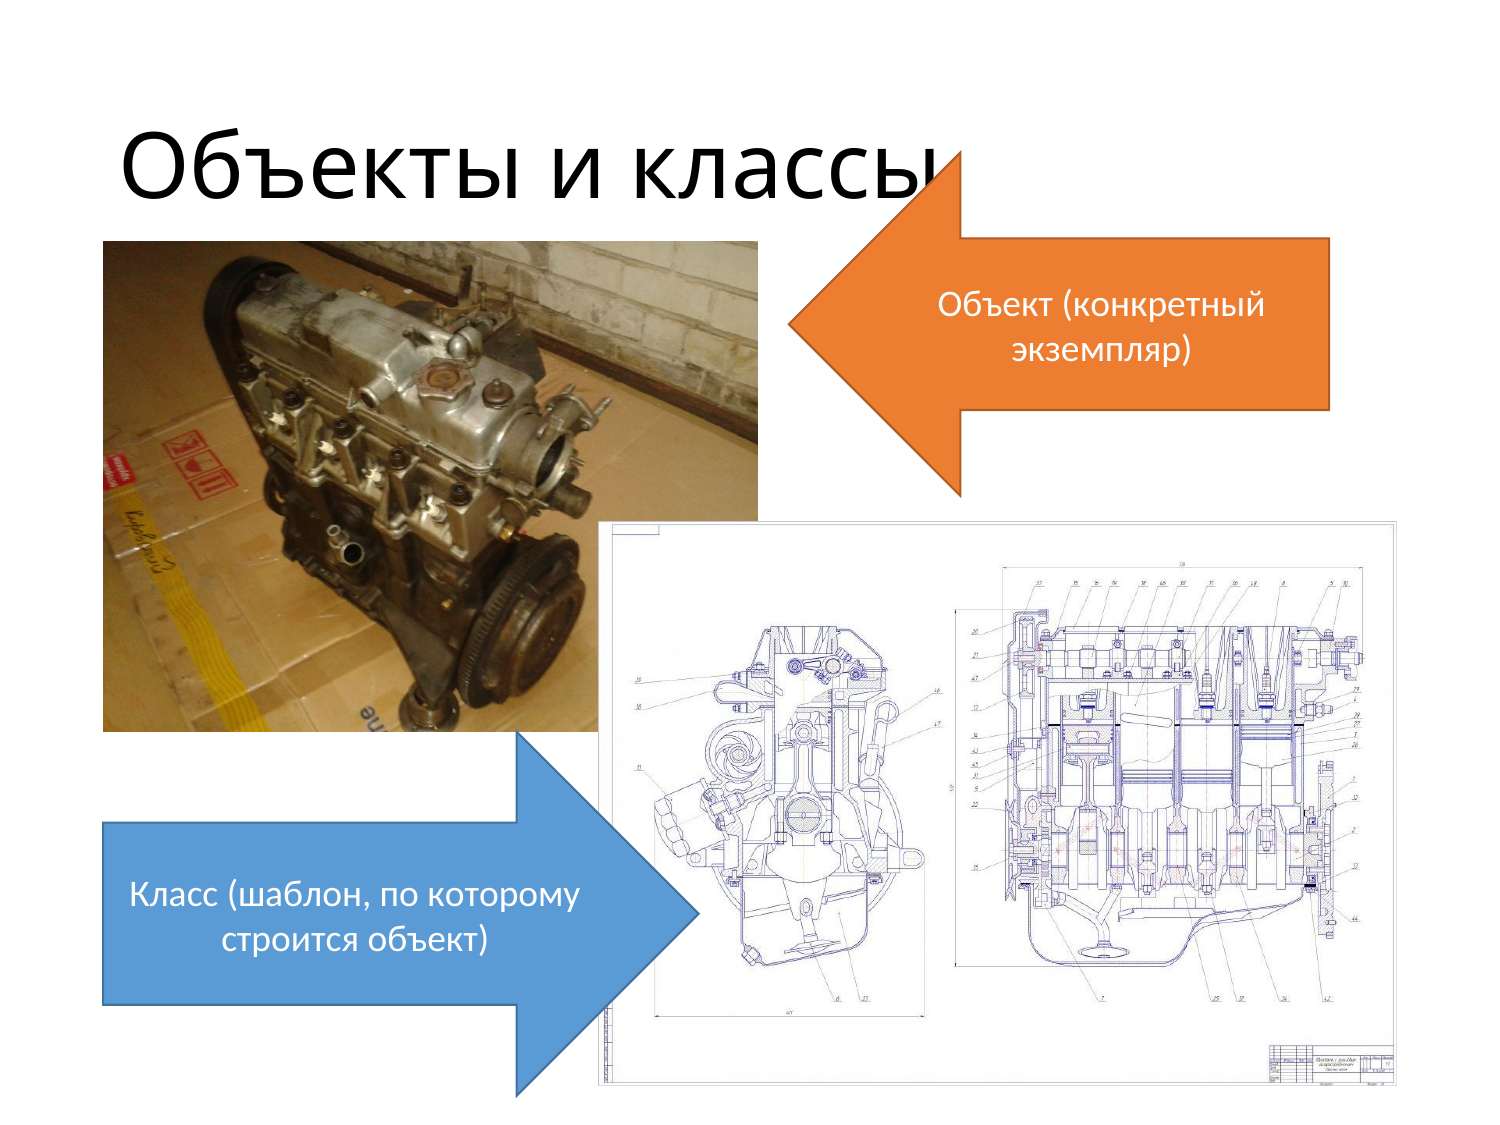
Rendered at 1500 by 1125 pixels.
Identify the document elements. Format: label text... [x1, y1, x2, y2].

picture [103, 241, 1397, 1086]
title Объекты и классы [103, 59, 1397, 278]
text_box Объект (конкретный экземпляр) [788, 152, 1330, 496]
text_box Класс (шаблон, по которому строится объект) [103, 731, 699, 1096]
